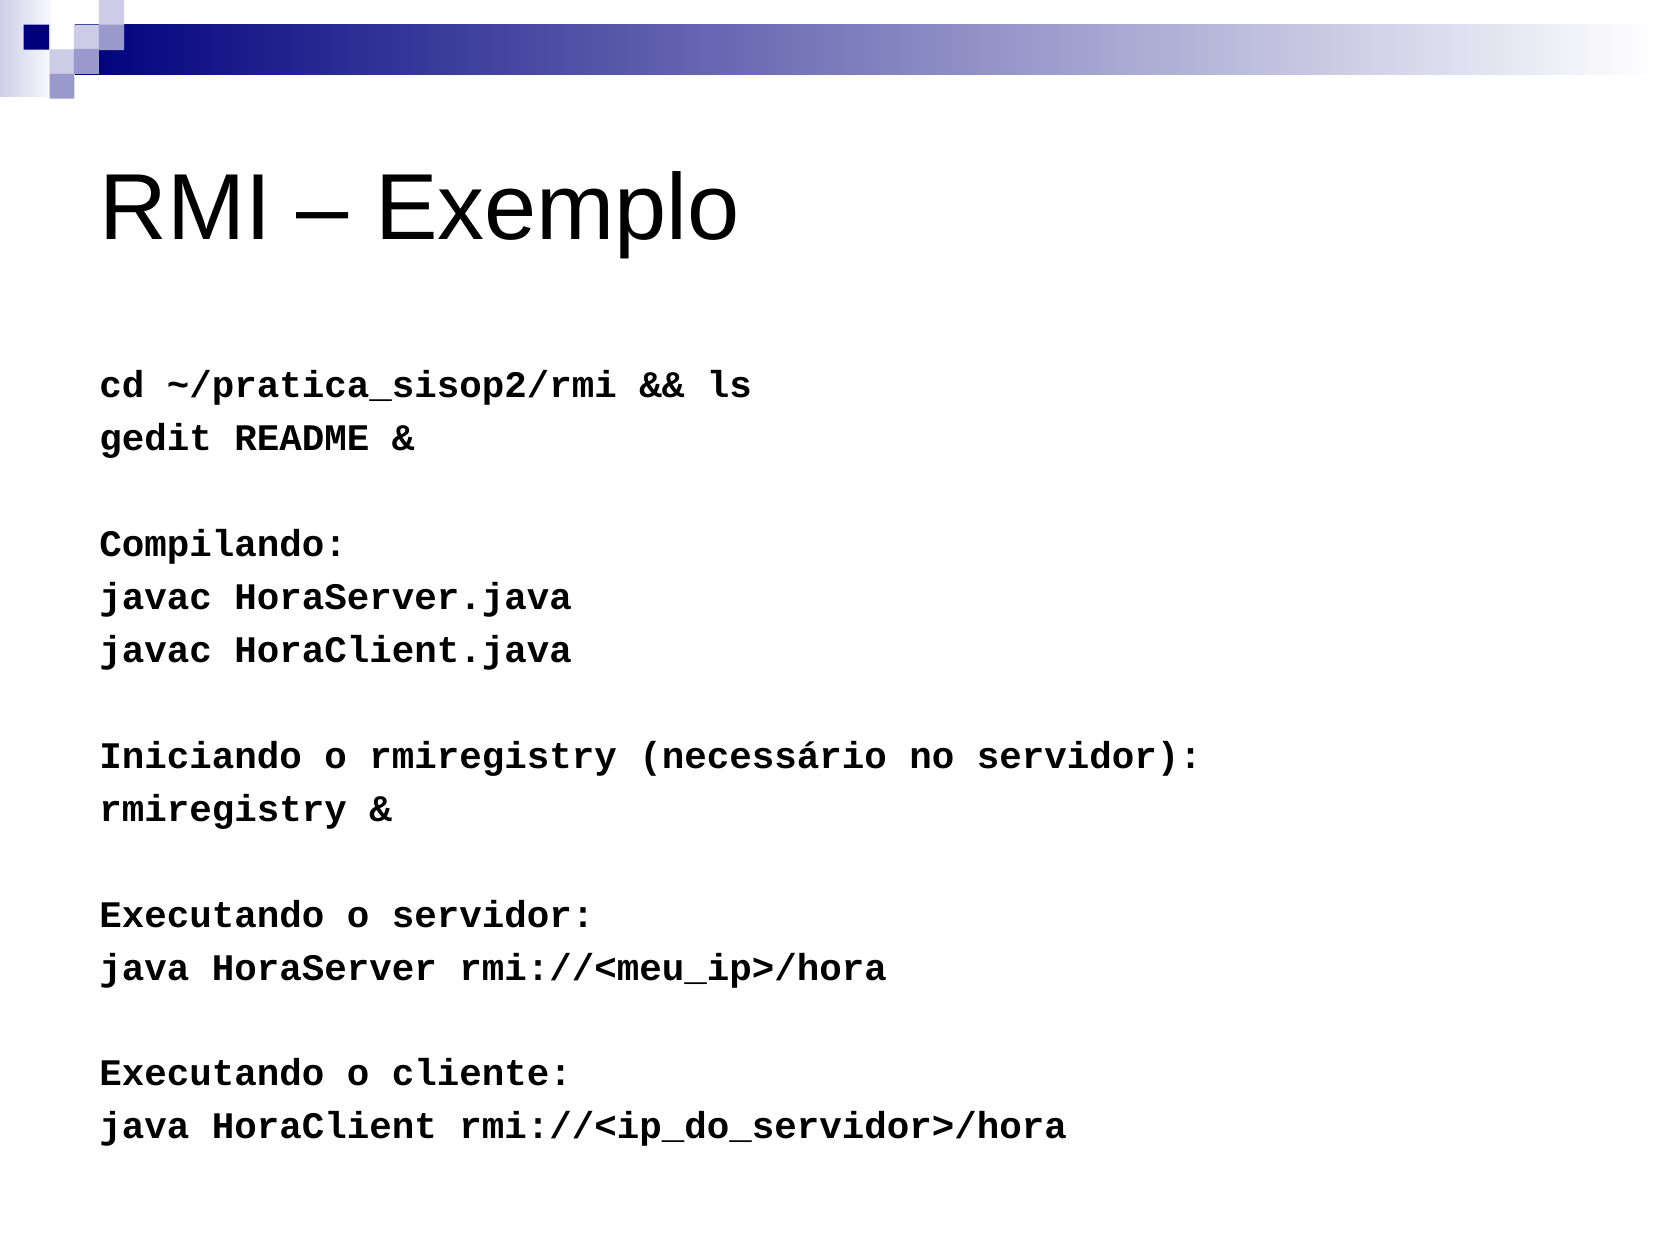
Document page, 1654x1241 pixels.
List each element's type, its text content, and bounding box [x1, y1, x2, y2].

text_box cd ~/pratica_sisop2/rmi && ls gedit README & Compilando: javac HoraServer.java javac HoraClient.java Iniciando o rmiregistry (necessário no servidor): rmiregistry & Executando o servidor: java HoraServer rmi://<meu_ip>/hora Executando o cliente: java HoraClient rmi://<ip_do_servidor>/hora [82, 358, 1572, 1152]
text_box RMI – Exemplo [82, 82, 1572, 331]
